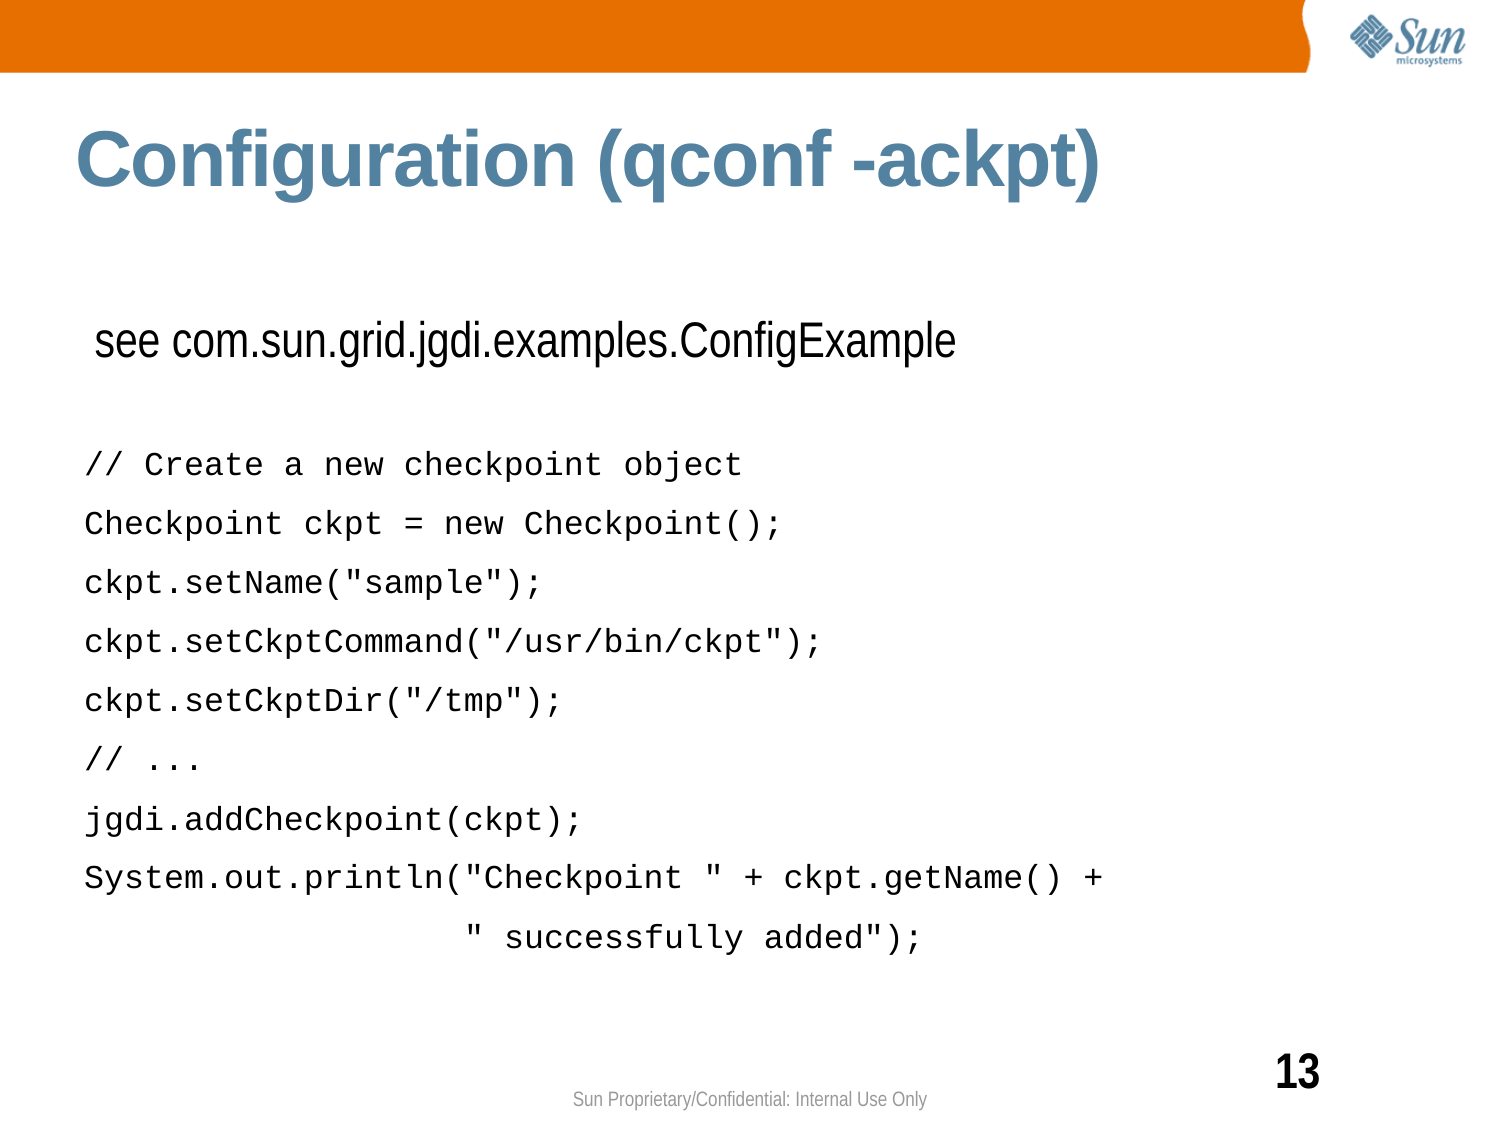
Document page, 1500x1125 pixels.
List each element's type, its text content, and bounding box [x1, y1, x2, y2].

list // Create a new checkpoint object Checkpoint ckpt = new Checkpoint(); ckpt.setName("sample"); ckpt.setCkptCommand("/usr/bin/ckpt"); ckpt.setCkptDir("/tmp"); // ... jgdi.addCheckpoint(ckpt); System.out.println("Checkpoint " + ckpt.getName() + " successfully added"); [64, 450, 1402, 1020]
picture [0, 0, 1500, 75]
title Configuration (qconf -ackpt) [75, 122, 1438, 228]
text_box see com.sun.grid.jgdi.examples.ConfigExample [75, 318, 1368, 376]
